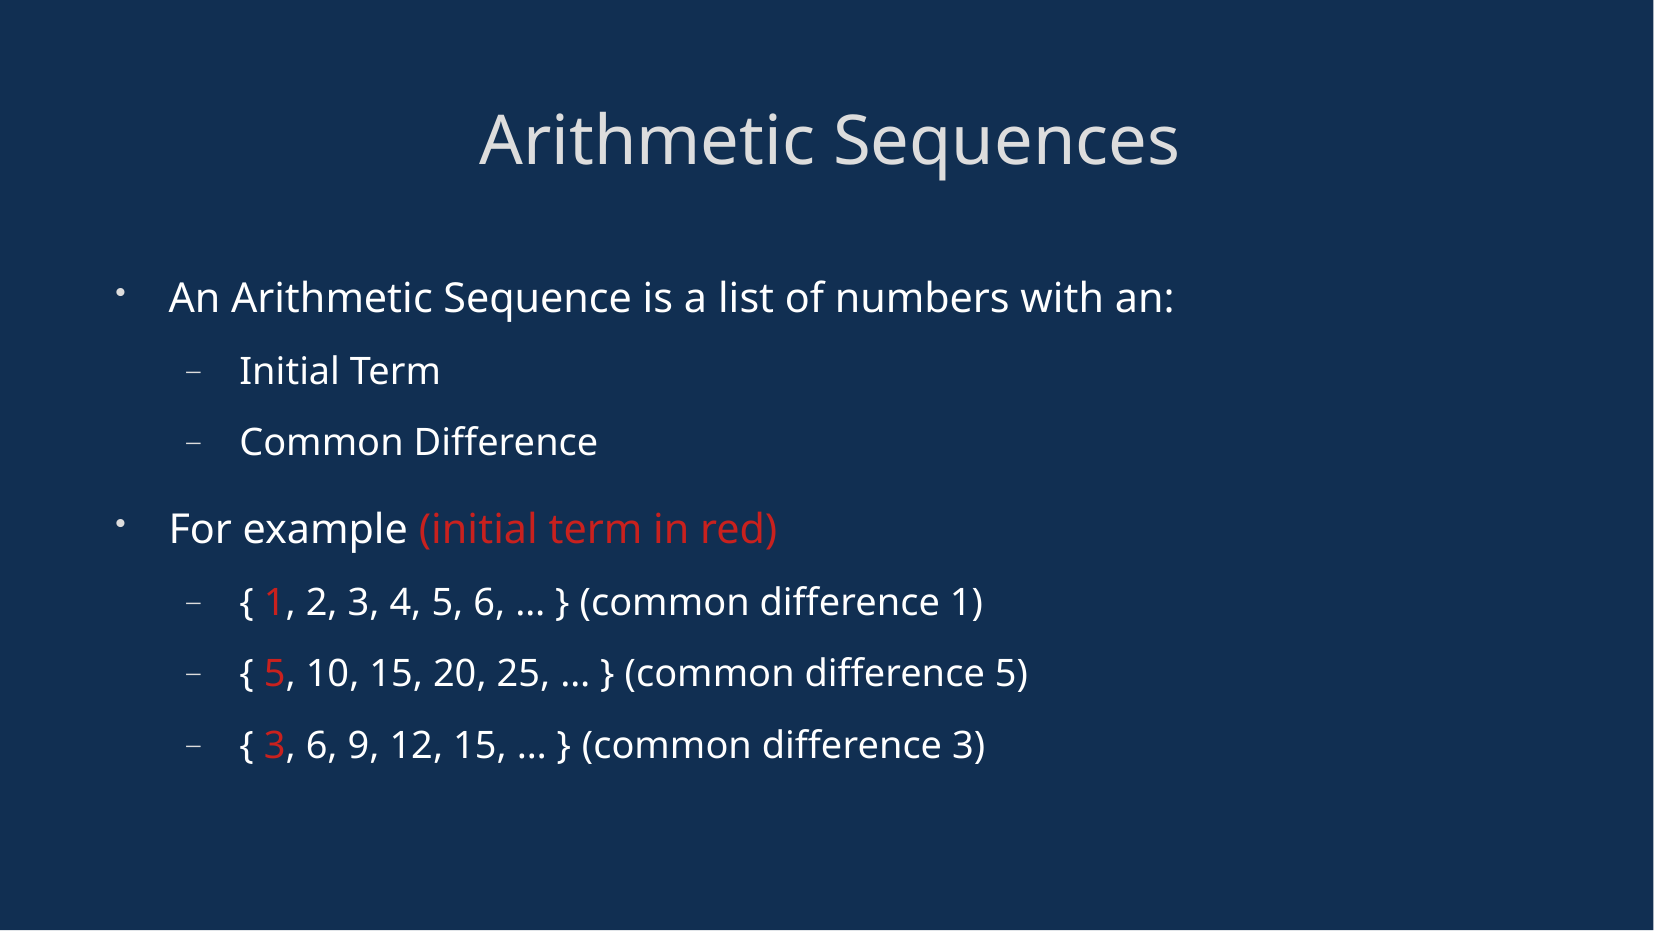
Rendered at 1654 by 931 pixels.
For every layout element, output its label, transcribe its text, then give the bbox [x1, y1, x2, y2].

title Arithmetic Sequences [97, 56, 1563, 220]
list An Arithmetic Sequence is a list of numbers with an: Initial Term Common Difference For example (initial term in red) { 1, 2, 3, 4, 5, 6, … } (common difference 1) { 5, 10, 15, 20, 25, … } (common difference 5) { 3, 6, 9, 12, 15, … } (common difference 3) [97, 268, 1563, 806]
